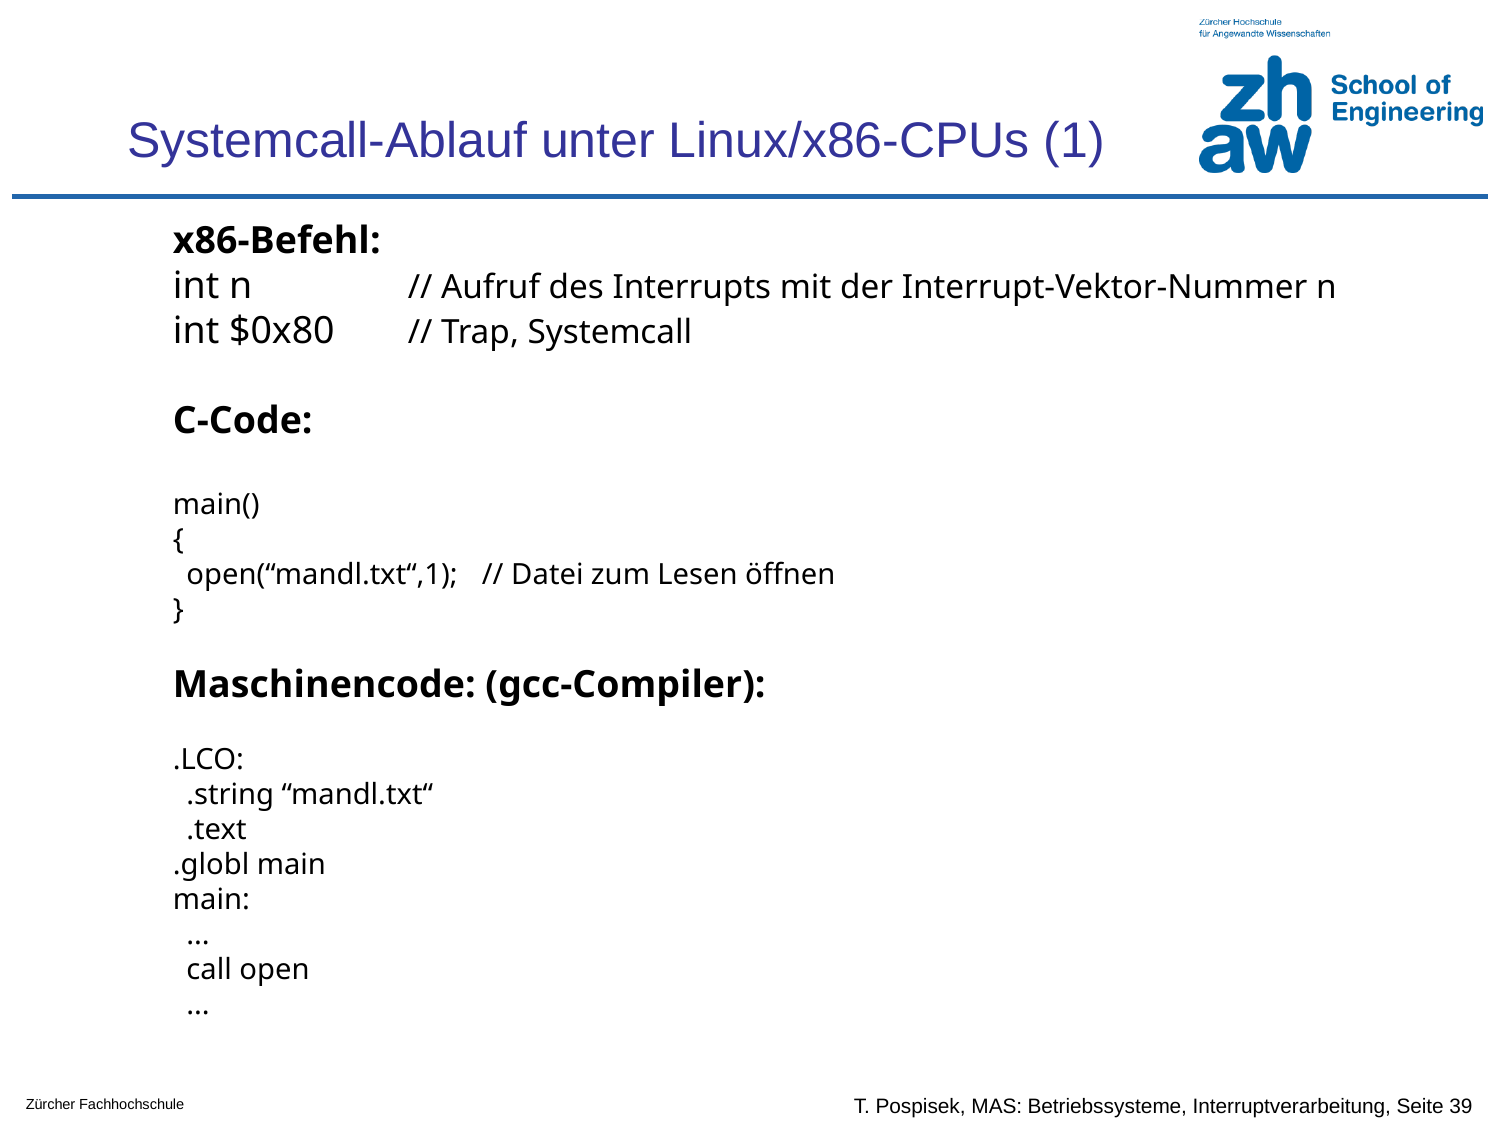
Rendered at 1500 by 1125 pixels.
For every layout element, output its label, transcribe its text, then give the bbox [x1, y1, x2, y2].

picture [1199, 19, 1483, 173]
text_box x86-Befehl: int n // Aufruf des Interrupts mit der Interrupt-Vektor-Nummer n int $0x80 // Trap, Systemcall C-Code: main() { open(“mandl.txt“,1); // Datei zum Lesen öffnen } Maschinencode: (gcc-Compiler): .LCO: .string “mandl.txt“ .text .globl main main: ... call open ... [97, 208, 1394, 1028]
title Systemcall-Ablauf unter Linux/x86-CPUs (1) [112, 66, 1391, 175]
